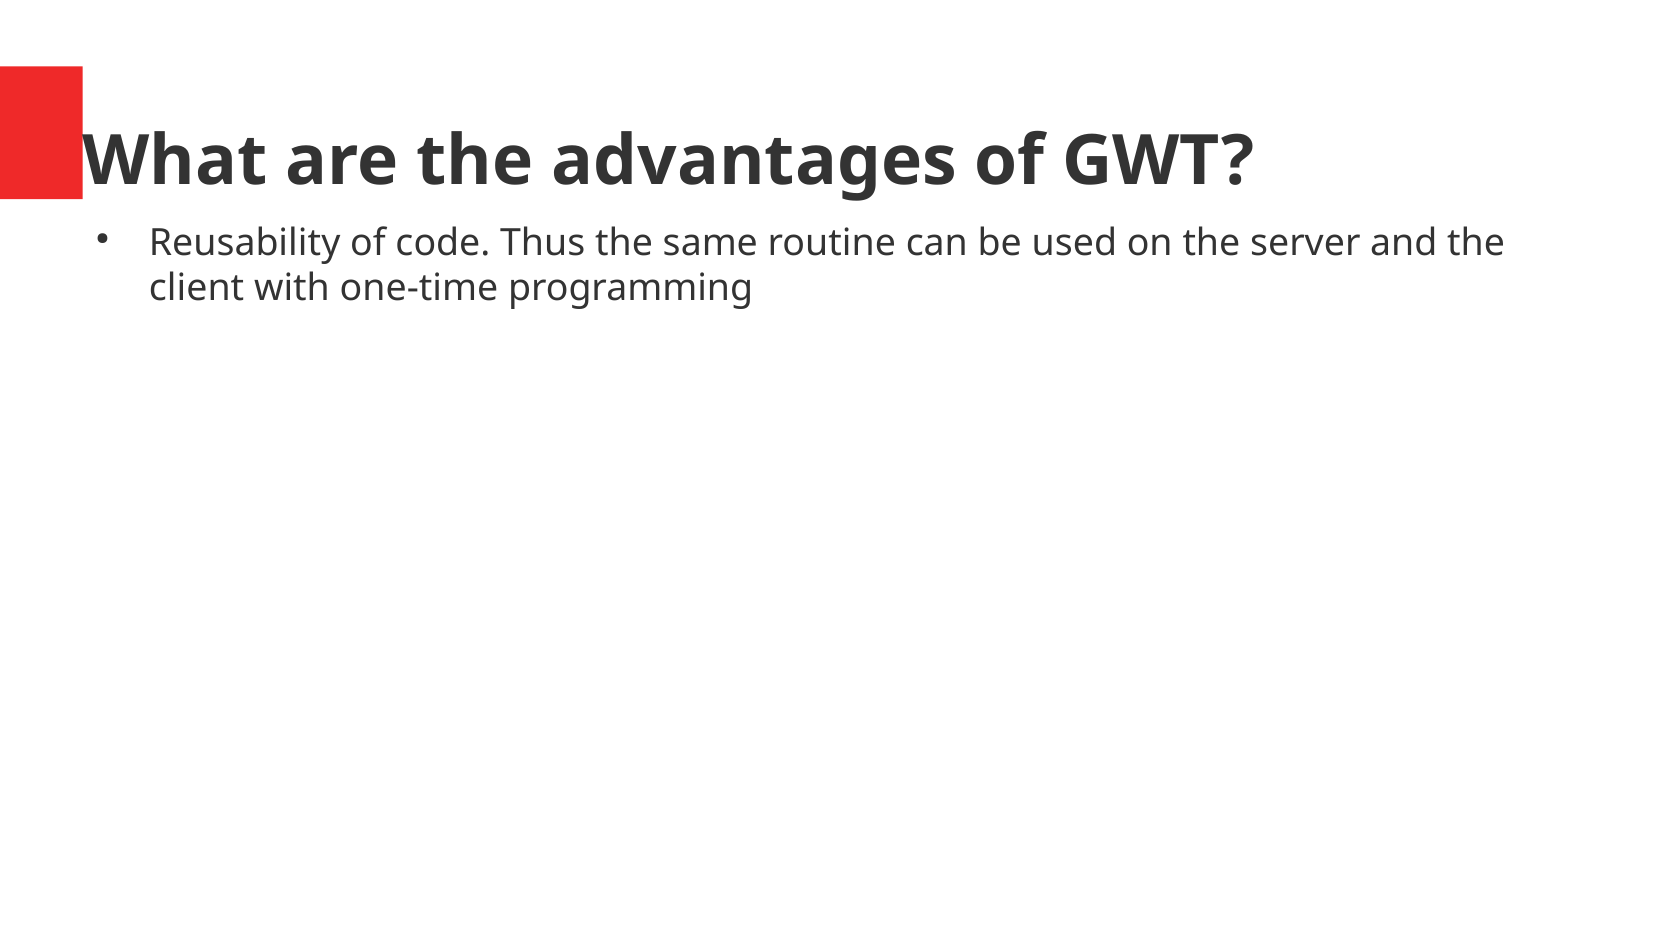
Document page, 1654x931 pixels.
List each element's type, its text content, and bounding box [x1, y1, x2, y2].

title What are the advantages of GWT? [82, 33, 1571, 196]
list Reusability of code. Thus the same routine can be used on the server and the client with one-time programming [78, 217, 1567, 780]
